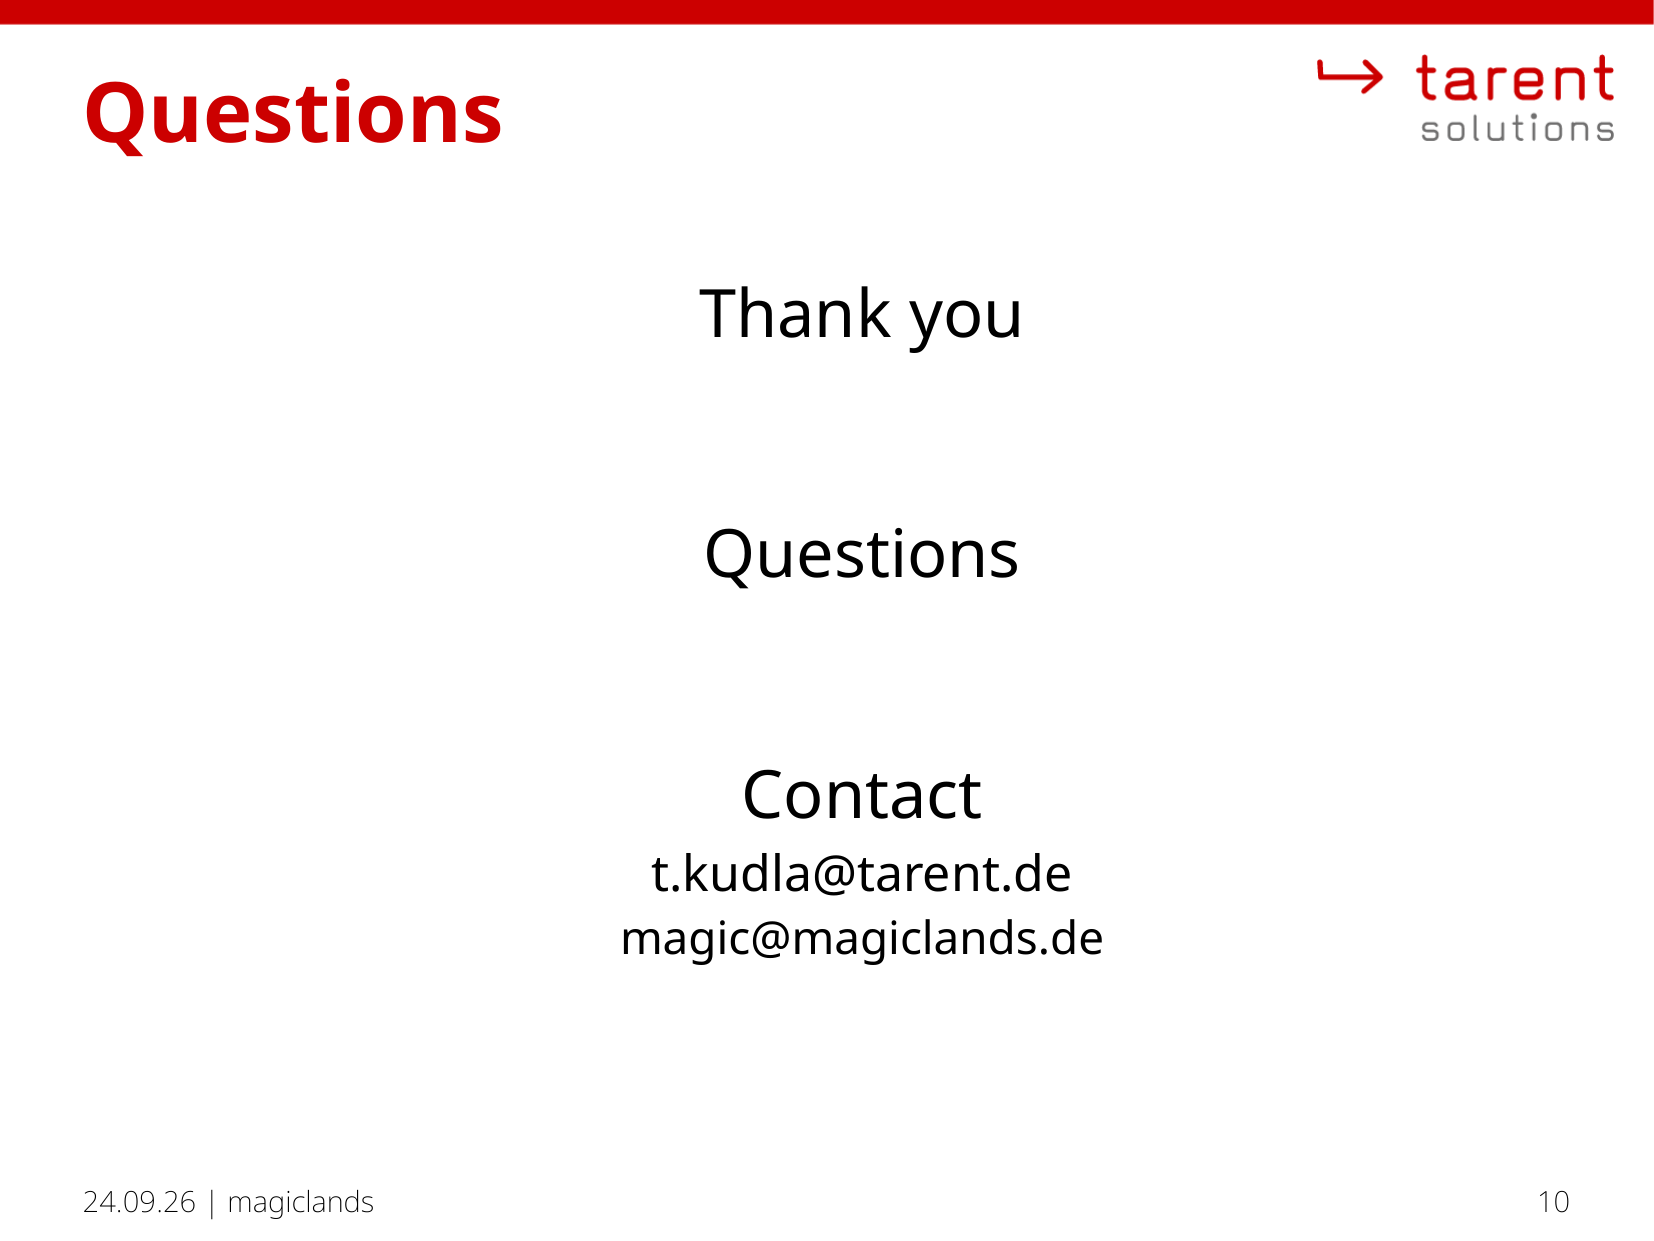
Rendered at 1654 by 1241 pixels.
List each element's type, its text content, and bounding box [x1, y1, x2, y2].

picture [0, 0, 1654, 26]
title Questions [82, 20, 1571, 201]
list Thank you Questions Contact t.kudla@tarent.de magic@magiclands.de [82, 265, 1571, 986]
picture [1571, 45, 1622, 151]
